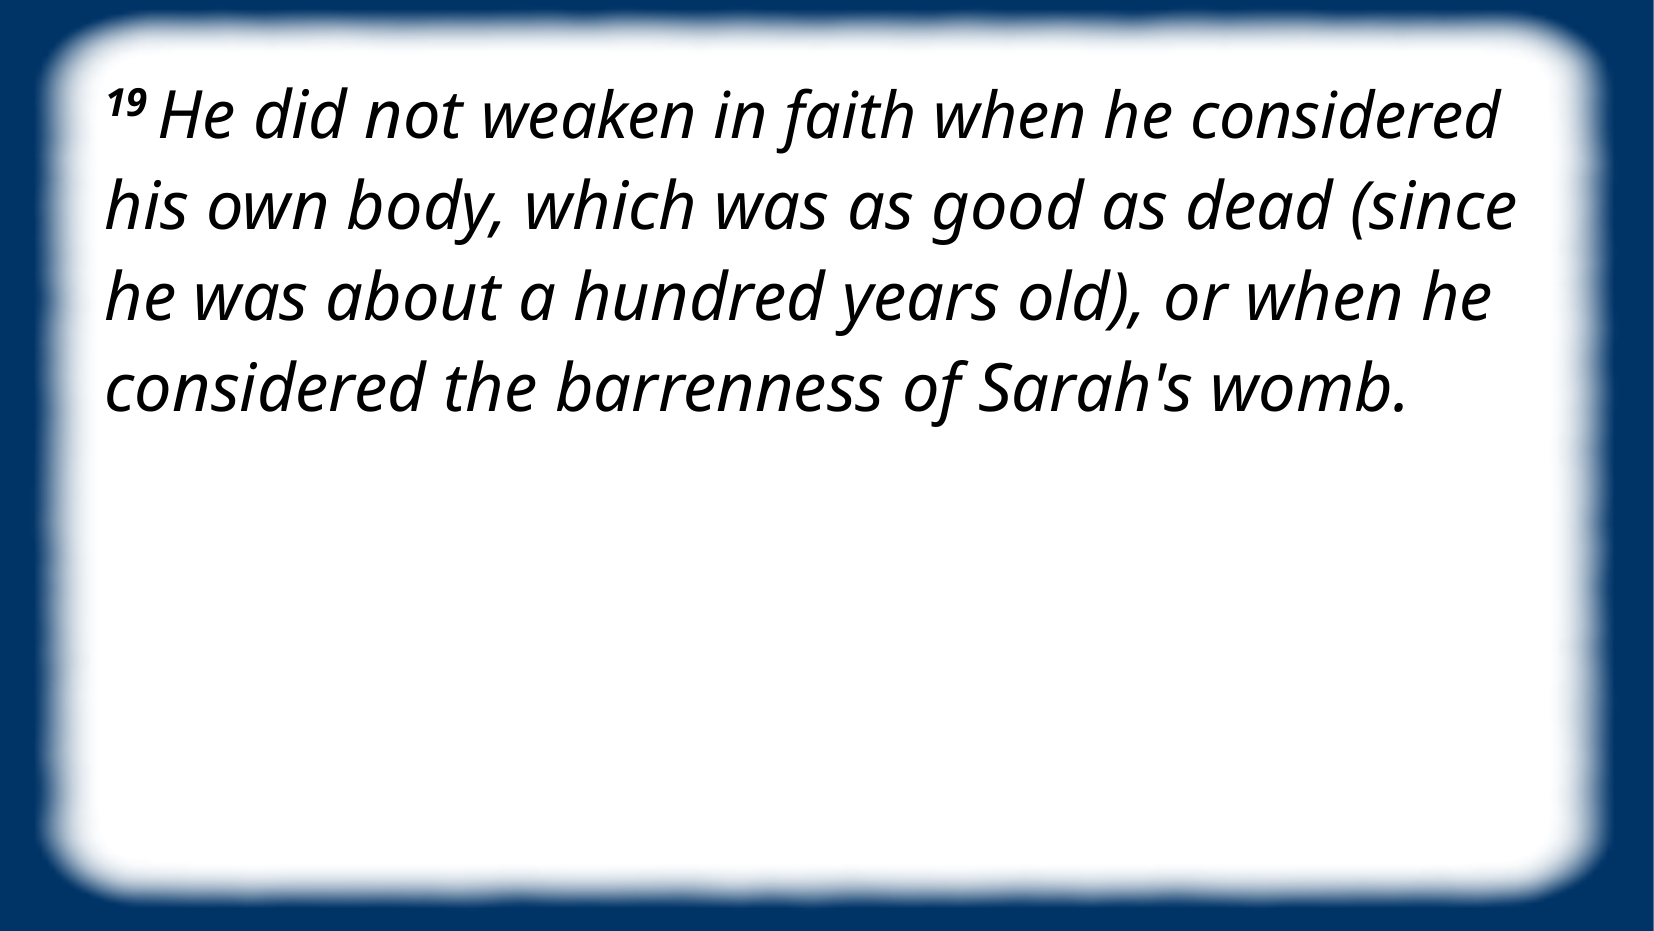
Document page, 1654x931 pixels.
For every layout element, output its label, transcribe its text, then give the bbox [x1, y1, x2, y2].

picture [0, 0, 1654, 931]
text_box 19 He did not weaken in faith when he considered his own body, which was as good as dead (since he was about a hundred years old), or when he considered the barrenness of Sarah's womb. [90, 60, 1576, 451]
